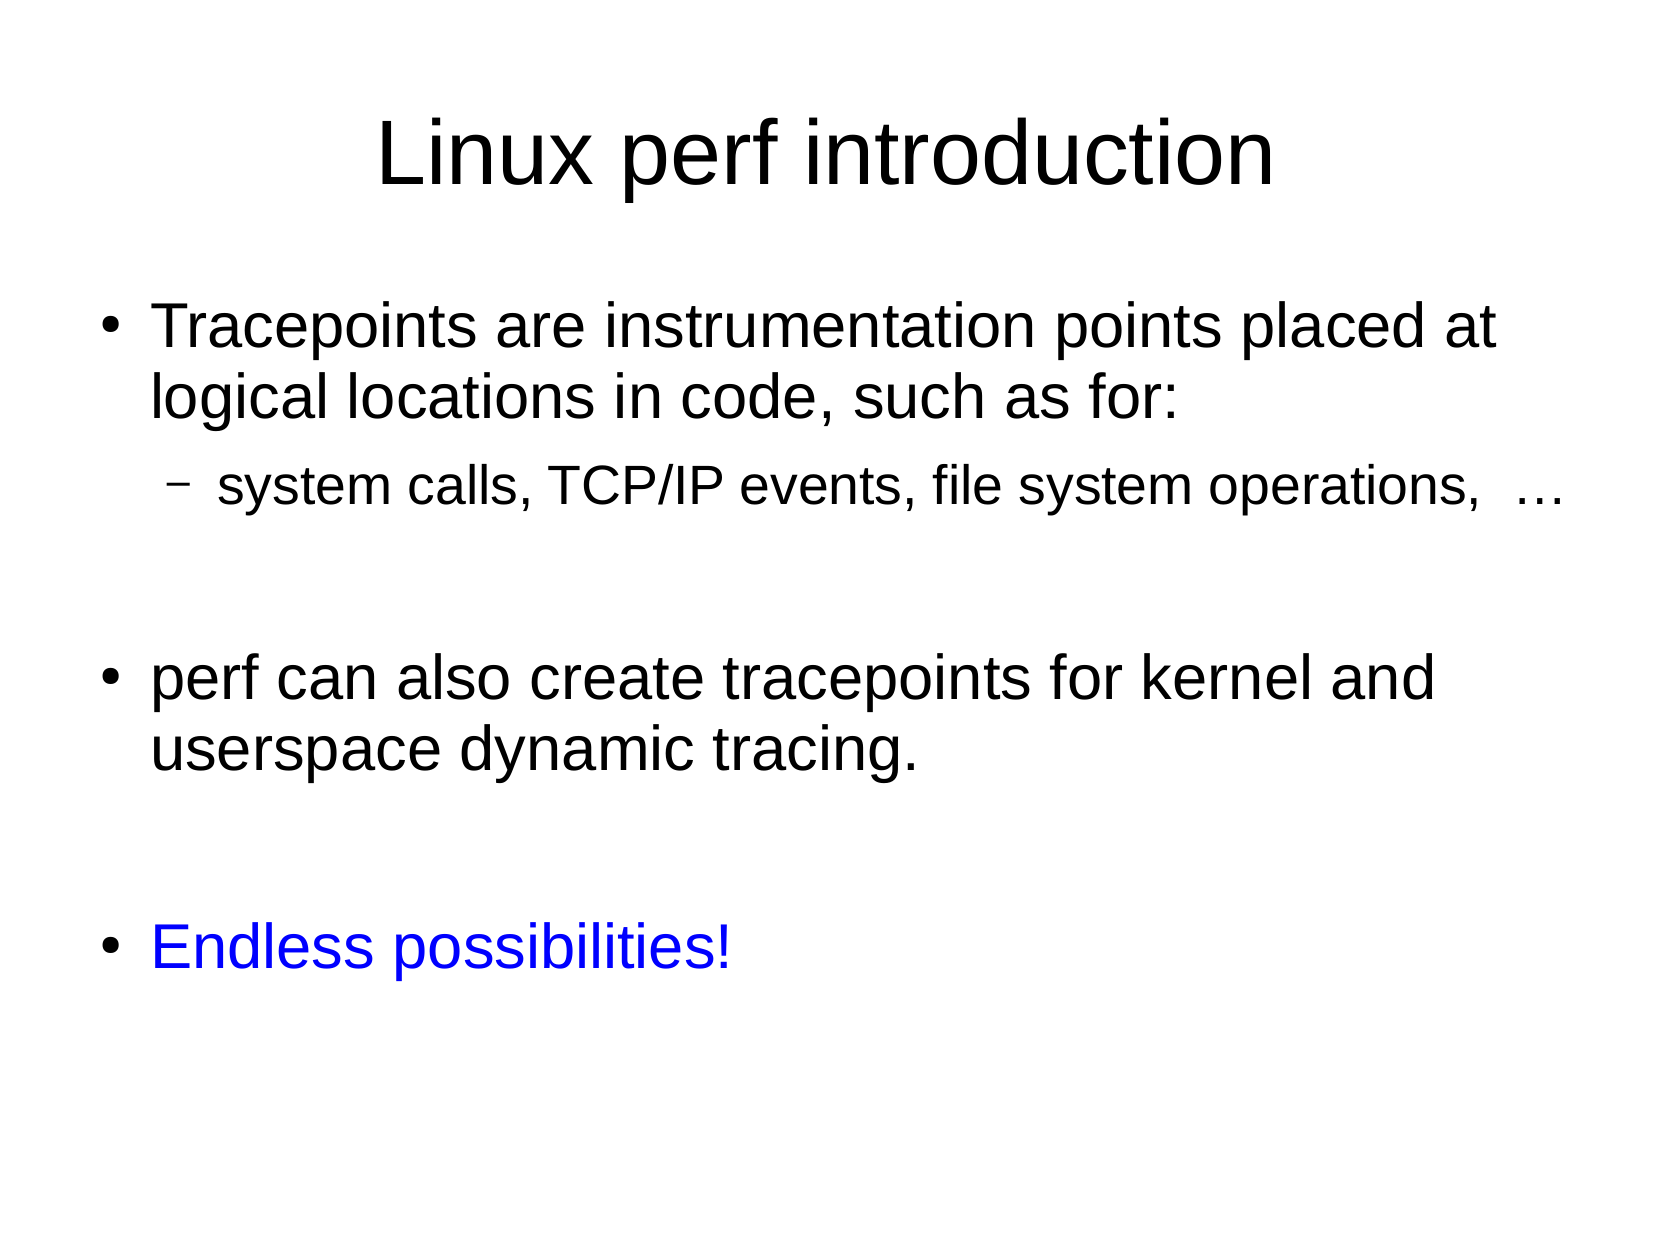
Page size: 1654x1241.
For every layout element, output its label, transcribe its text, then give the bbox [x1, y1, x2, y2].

list Tracepoints are instrumentation points placed at logical locations in code, such as for: system calls, TCP/IP events, file system operations, … perf can also create tracepoints for kernel and userspace dynamic tracing. Endless possibilities! [82, 290, 1571, 1010]
title Linux perf introduction [82, 49, 1571, 257]
